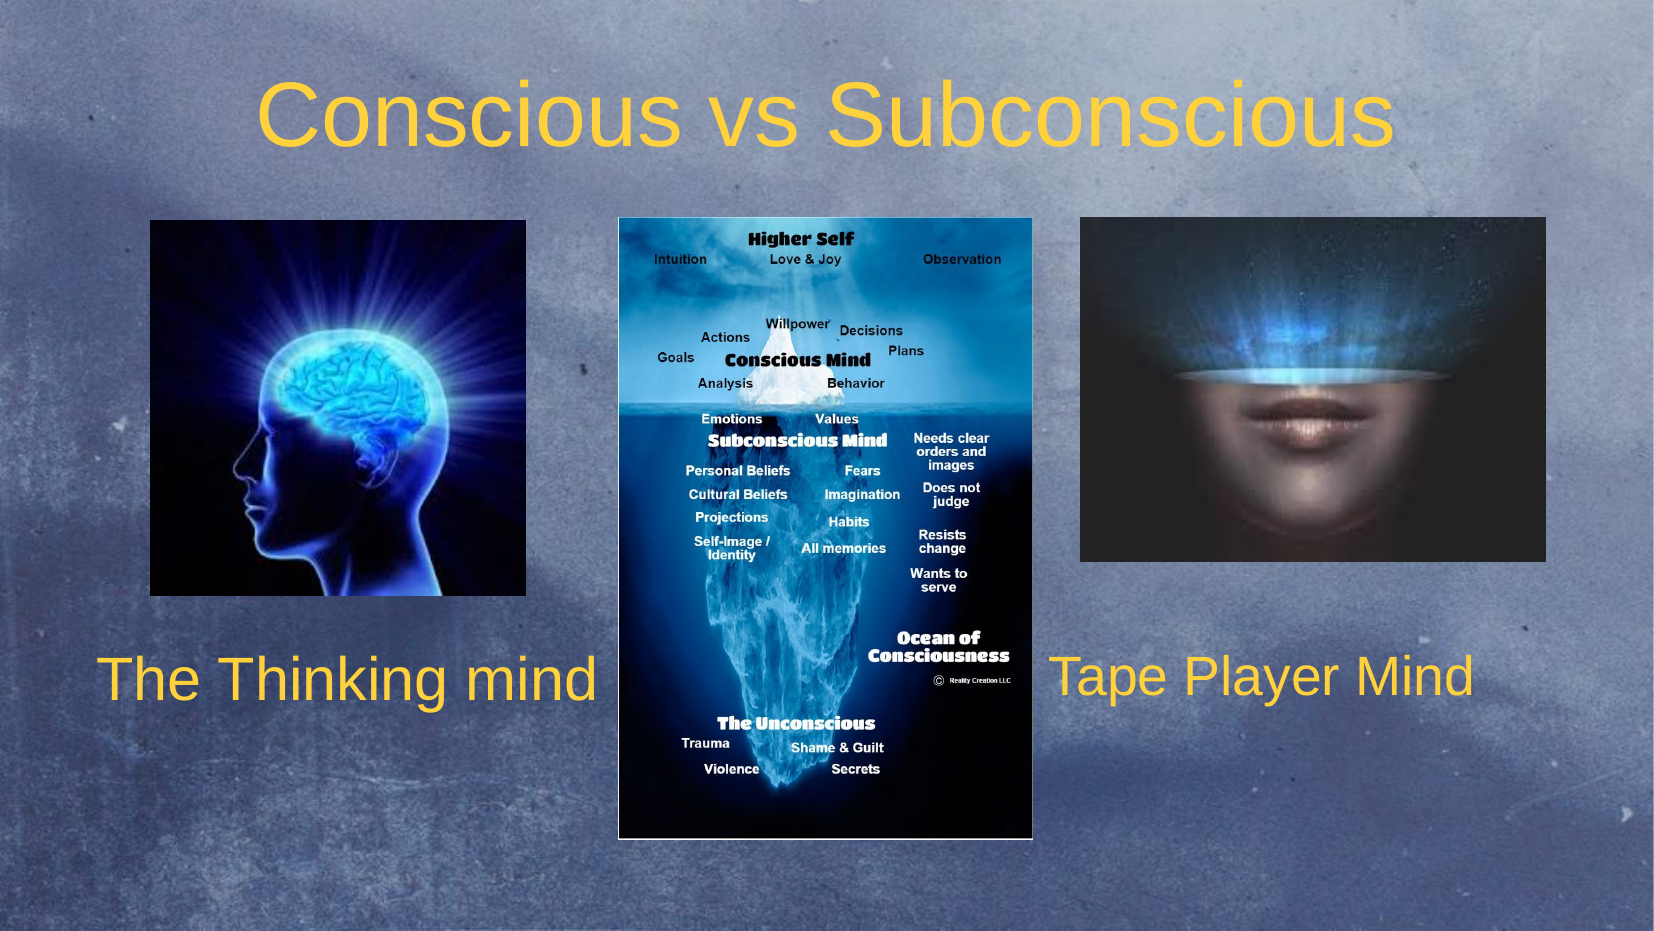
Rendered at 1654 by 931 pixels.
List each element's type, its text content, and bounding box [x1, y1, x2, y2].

list The Thinking mind [30, 645, 601, 781]
title Conscious vs Subconscious [82, 37, 1571, 193]
list Tape Player Mind [990, 645, 1546, 751]
picture [0, 0, 1654, 931]
